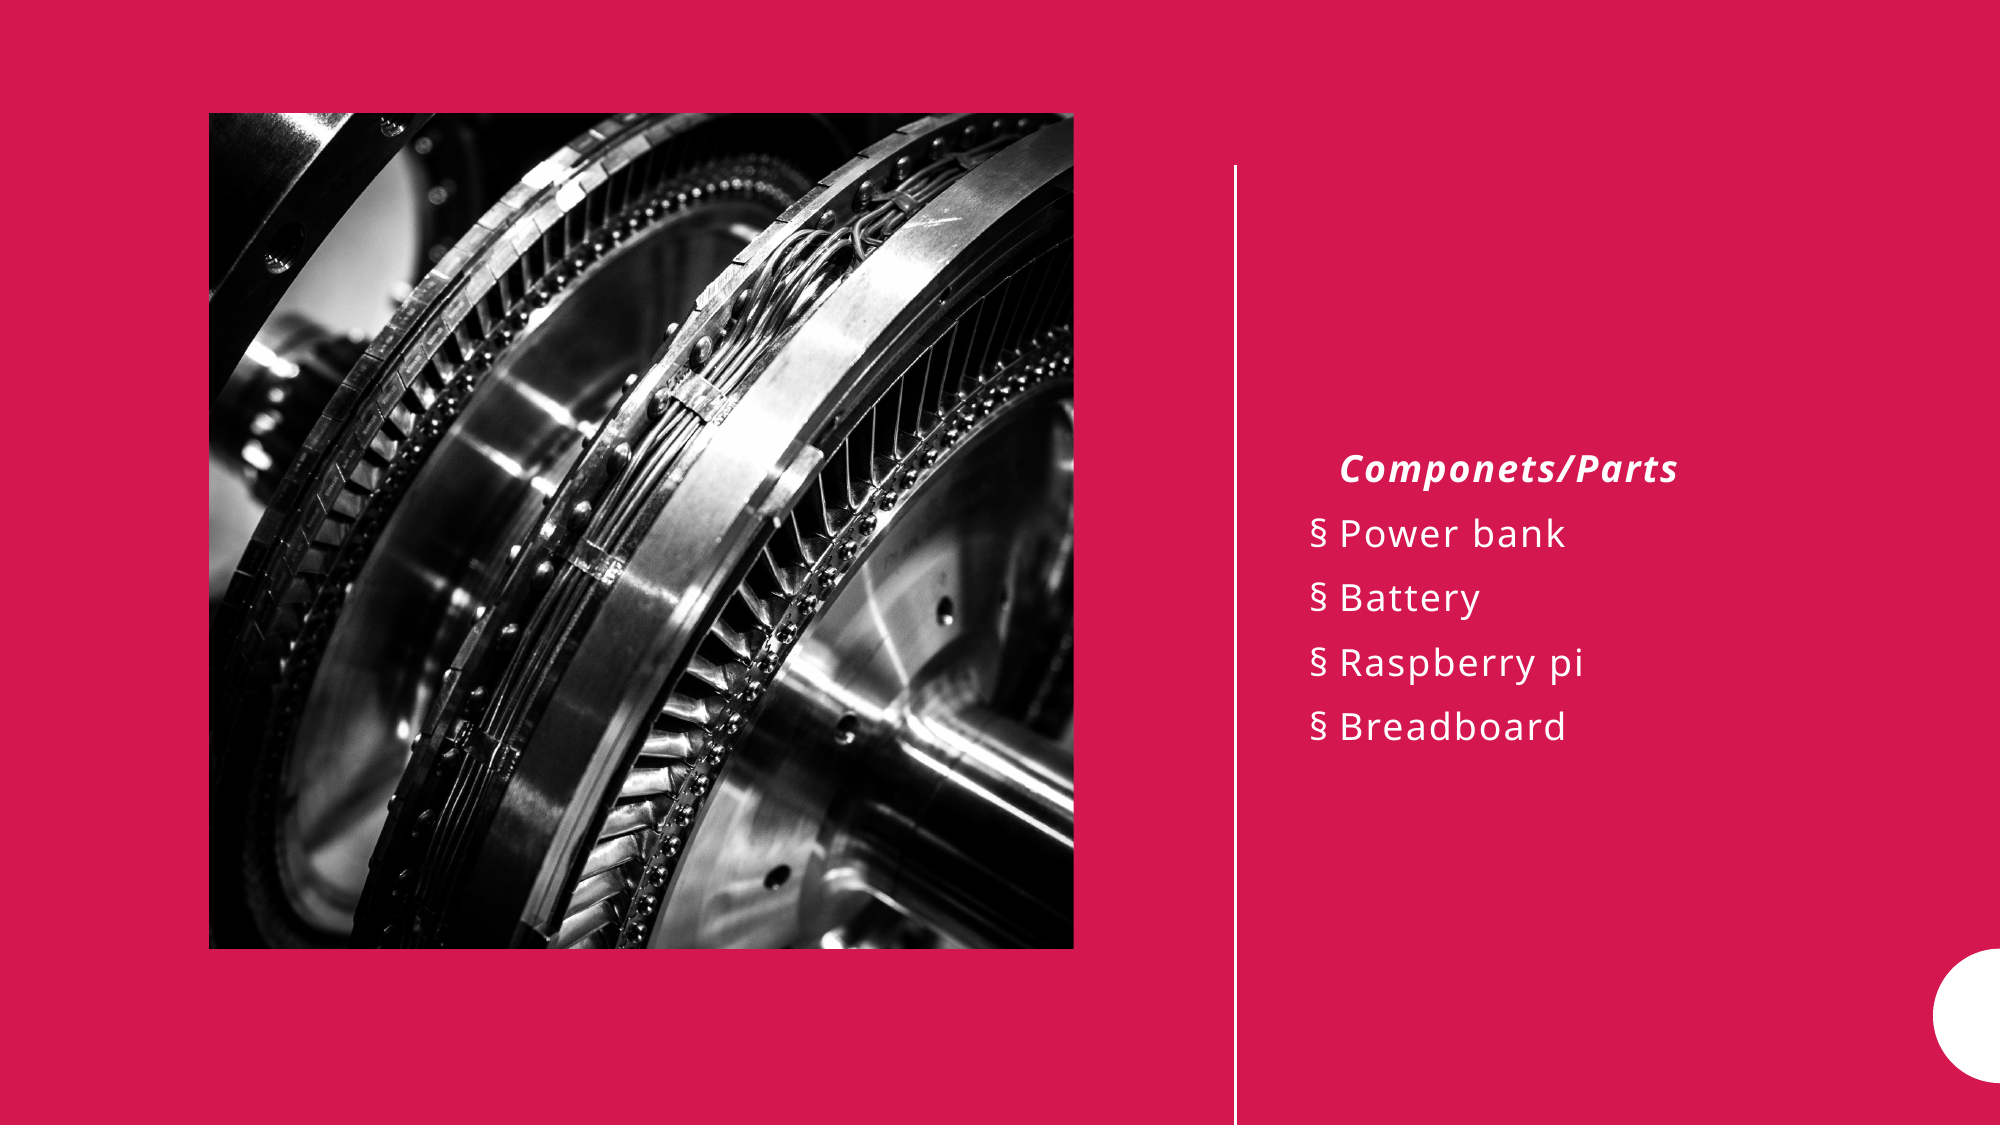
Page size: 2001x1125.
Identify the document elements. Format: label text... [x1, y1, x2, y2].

text_box Componets/Parts Power bank Battery Raspberry pi Breadboard [1294, 430, 1876, 949]
picture [209, 113, 1074, 949]
text_box [0, 0, 2000, 1125]
